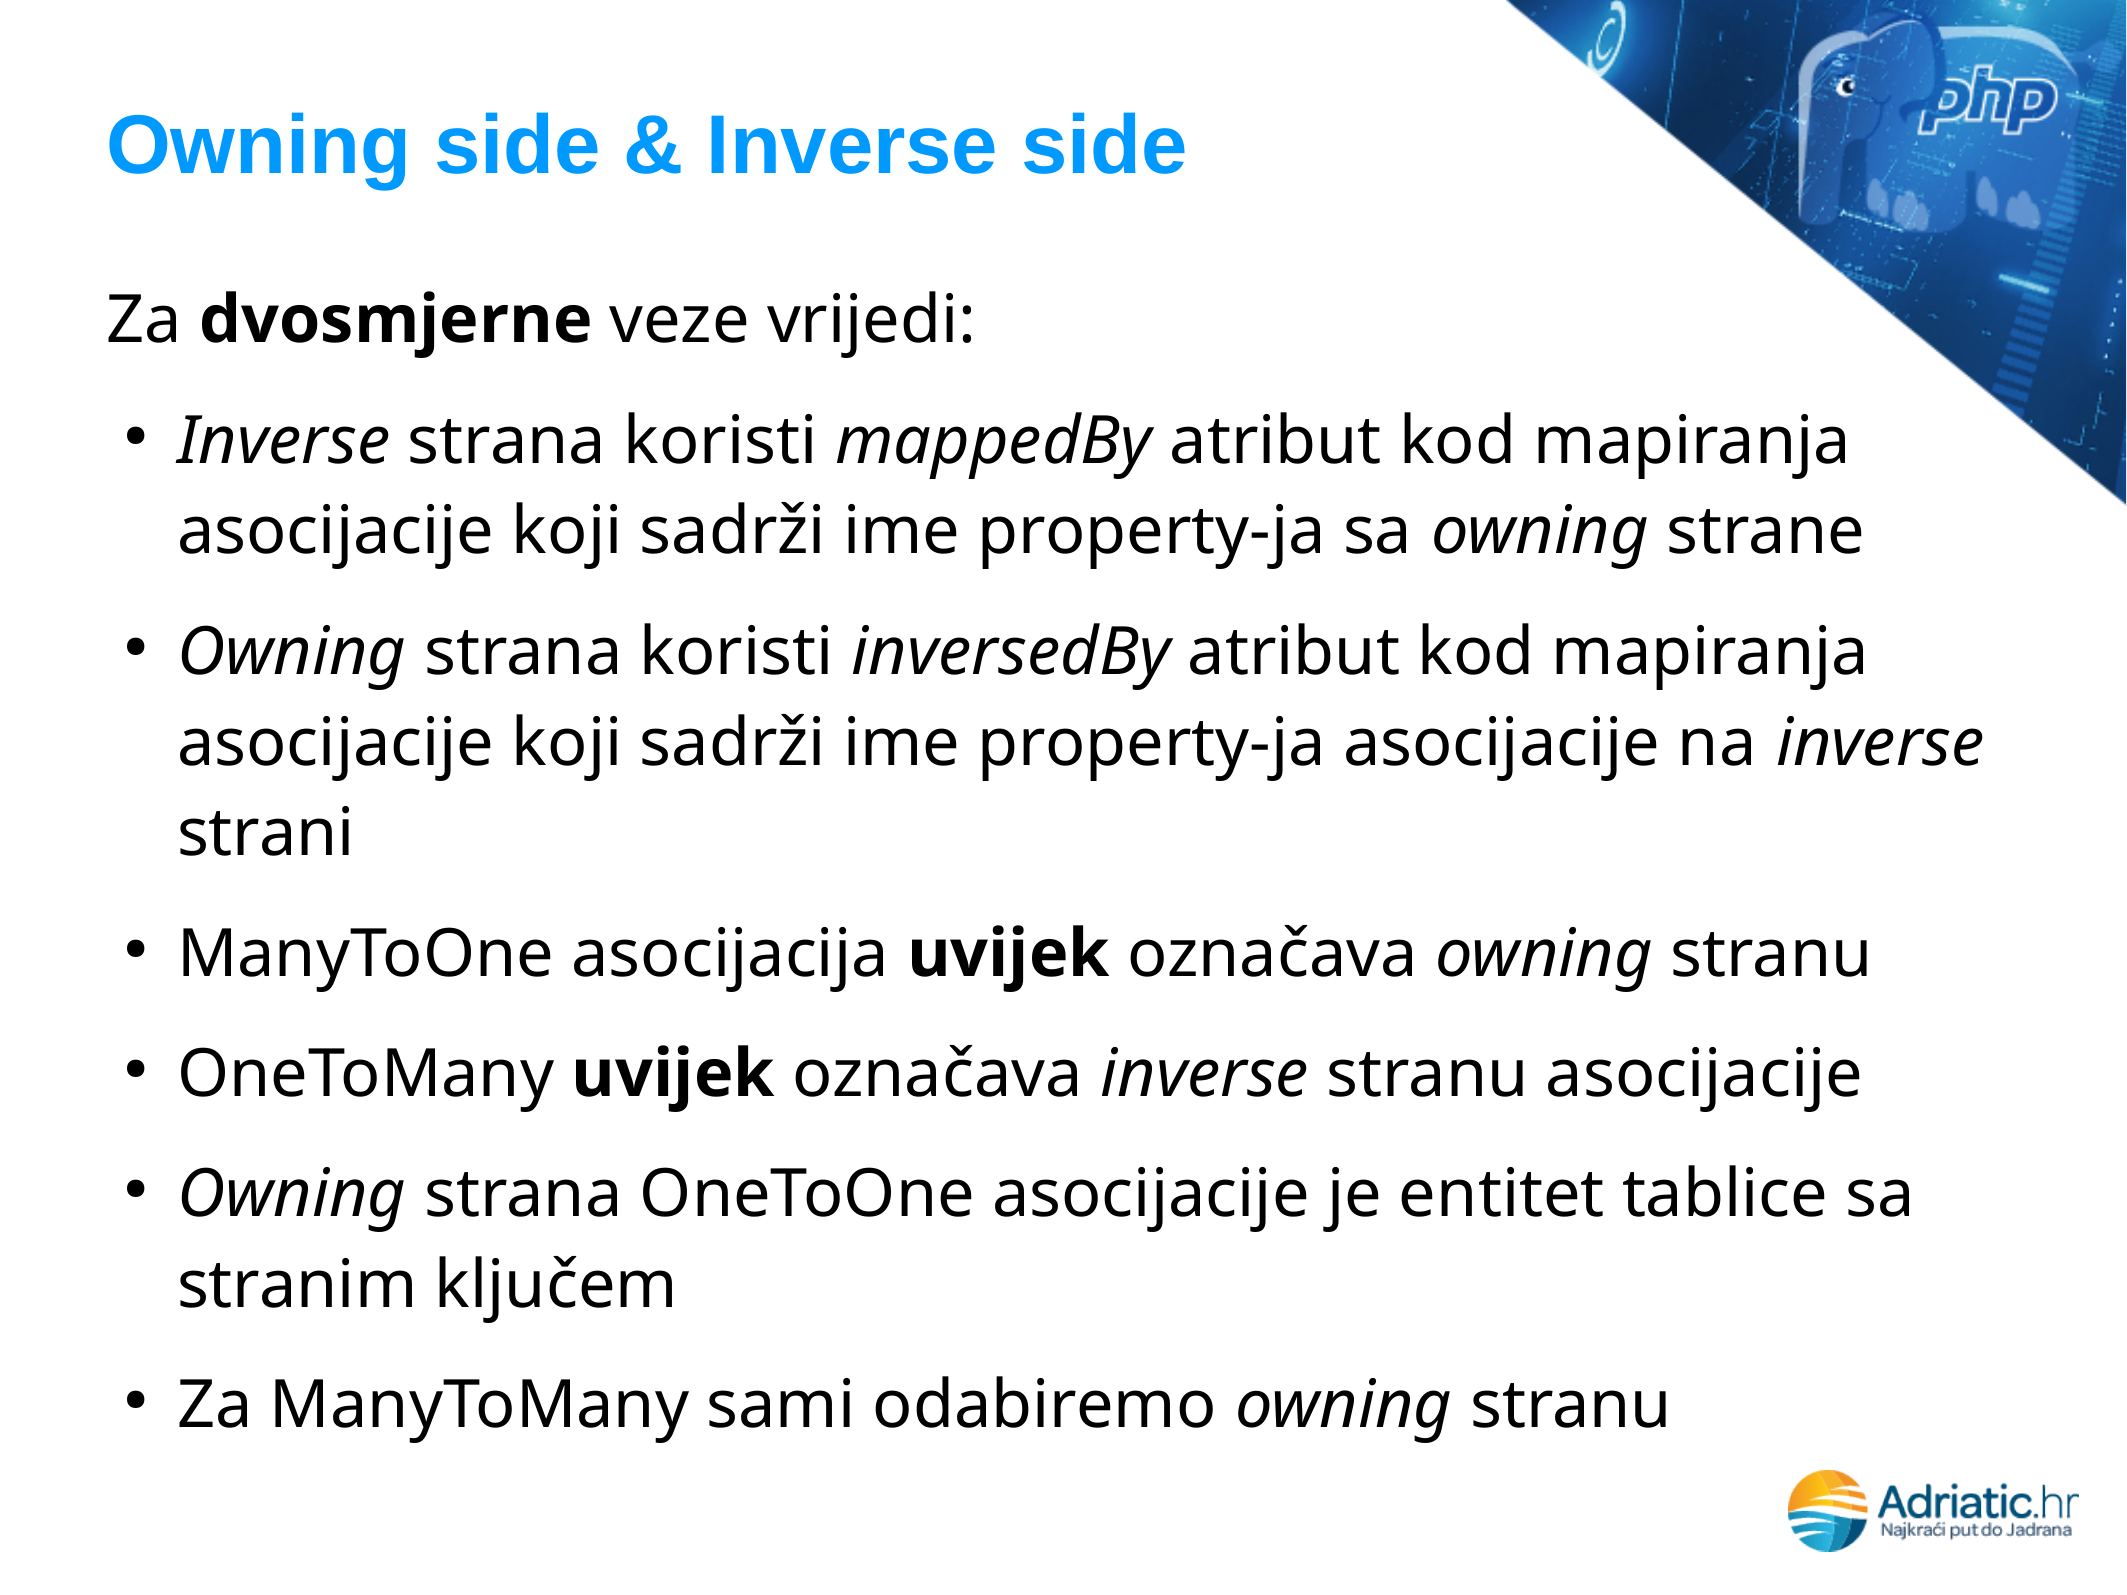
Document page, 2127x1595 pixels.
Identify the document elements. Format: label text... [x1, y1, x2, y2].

list Za dvosmjerne veze vrijedi: Inverse strana koristi mappedBy atribut kod mapiranja asocijacije koji sadrži ime property-ja sa owning strane Owning strana koristi inversedBy atribut kod mapiranja asocijacije koji sadrži ime property-ja asocijacije na inverse strani ManyToOne asocijacija uvijek označava owning stranu OneToMany uvijek označava inverse stranu asocijacije Owning strana OneToOne asocijacije je entitet tablice sa stranim ključem Za ManyToMany sami odabiremo owning stranu [106, 271, 2020, 1453]
title Owning side & Inverse side [106, 70, 1630, 219]
picture [1788, 1470, 2079, 1552]
picture [1505, 0, 2127, 625]
